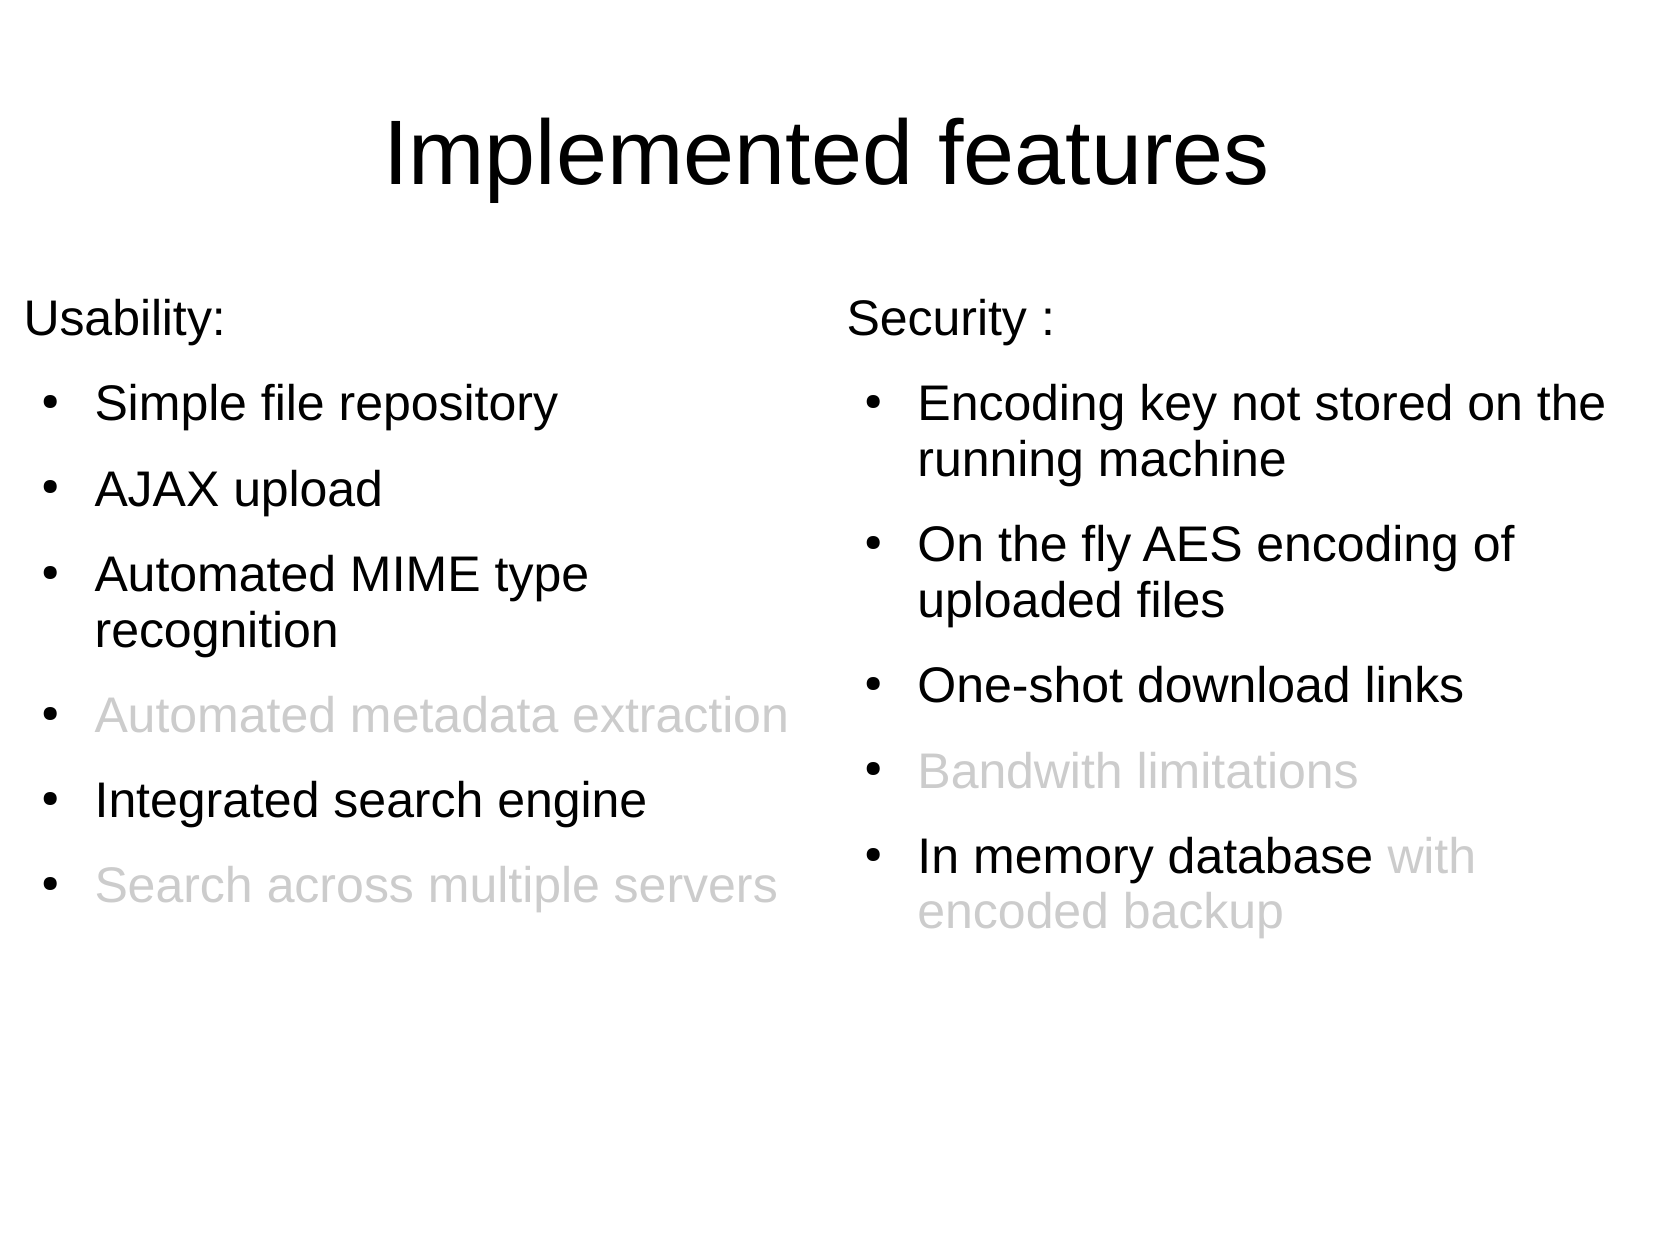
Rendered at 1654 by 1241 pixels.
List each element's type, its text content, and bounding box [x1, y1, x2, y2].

list Usability: Simple file repository AJAX upload Automated MIME type recognition Automated metadata extraction Integrated search engine Search across multiple servers [23, 290, 808, 1111]
title Implemented features [82, 49, 1571, 257]
list Security : Encoding key not stored on the running machine On the fly AES encoding of uploaded files One-shot download links Bandwith limitations In memory database with encoded backup [846, 290, 1631, 1111]
